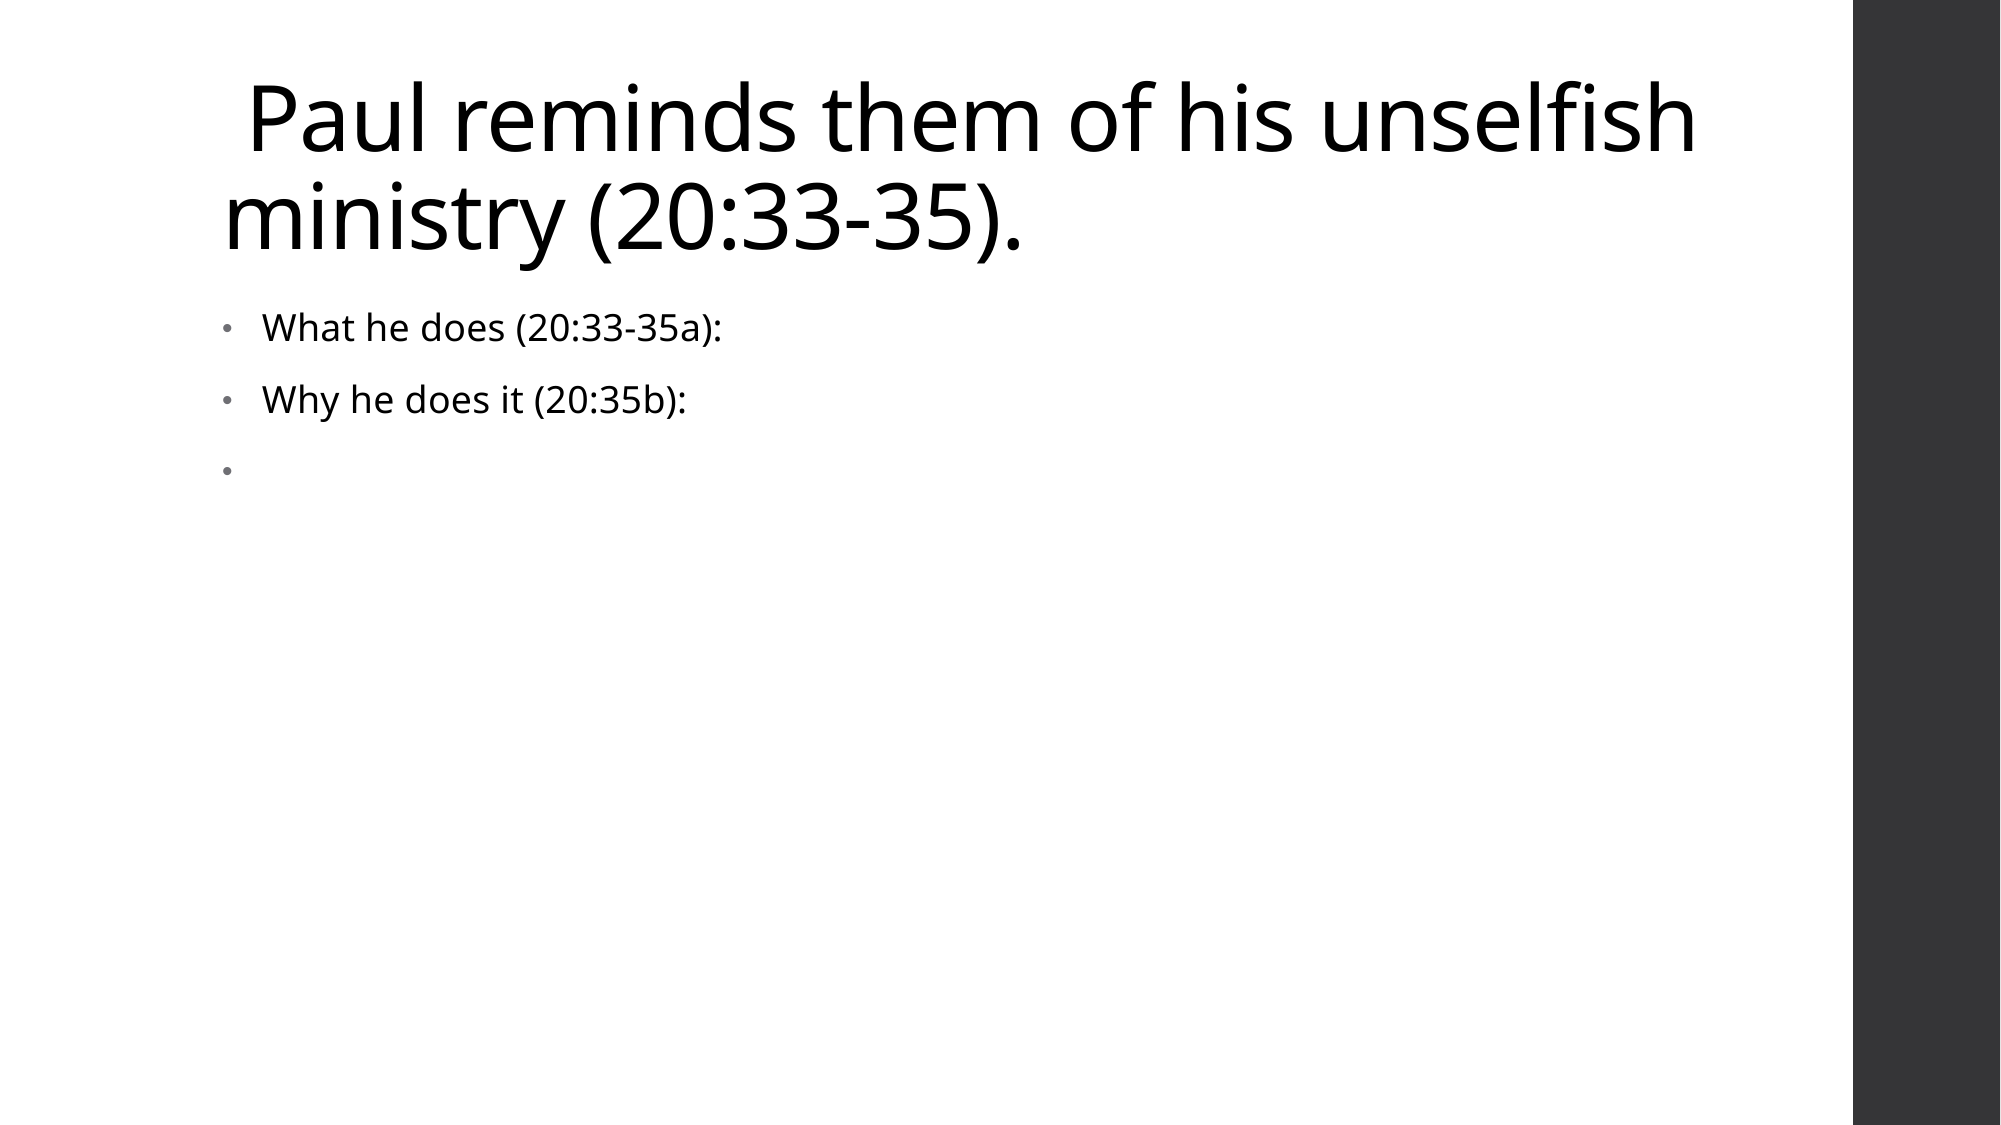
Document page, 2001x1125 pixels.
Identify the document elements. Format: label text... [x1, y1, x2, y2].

title Paul reminds them of his unselfish ministry (20:33-35). [206, 60, 1797, 278]
list What he does (20:33-35a): Why he does it (20:35b): [206, 299, 1617, 1014]
